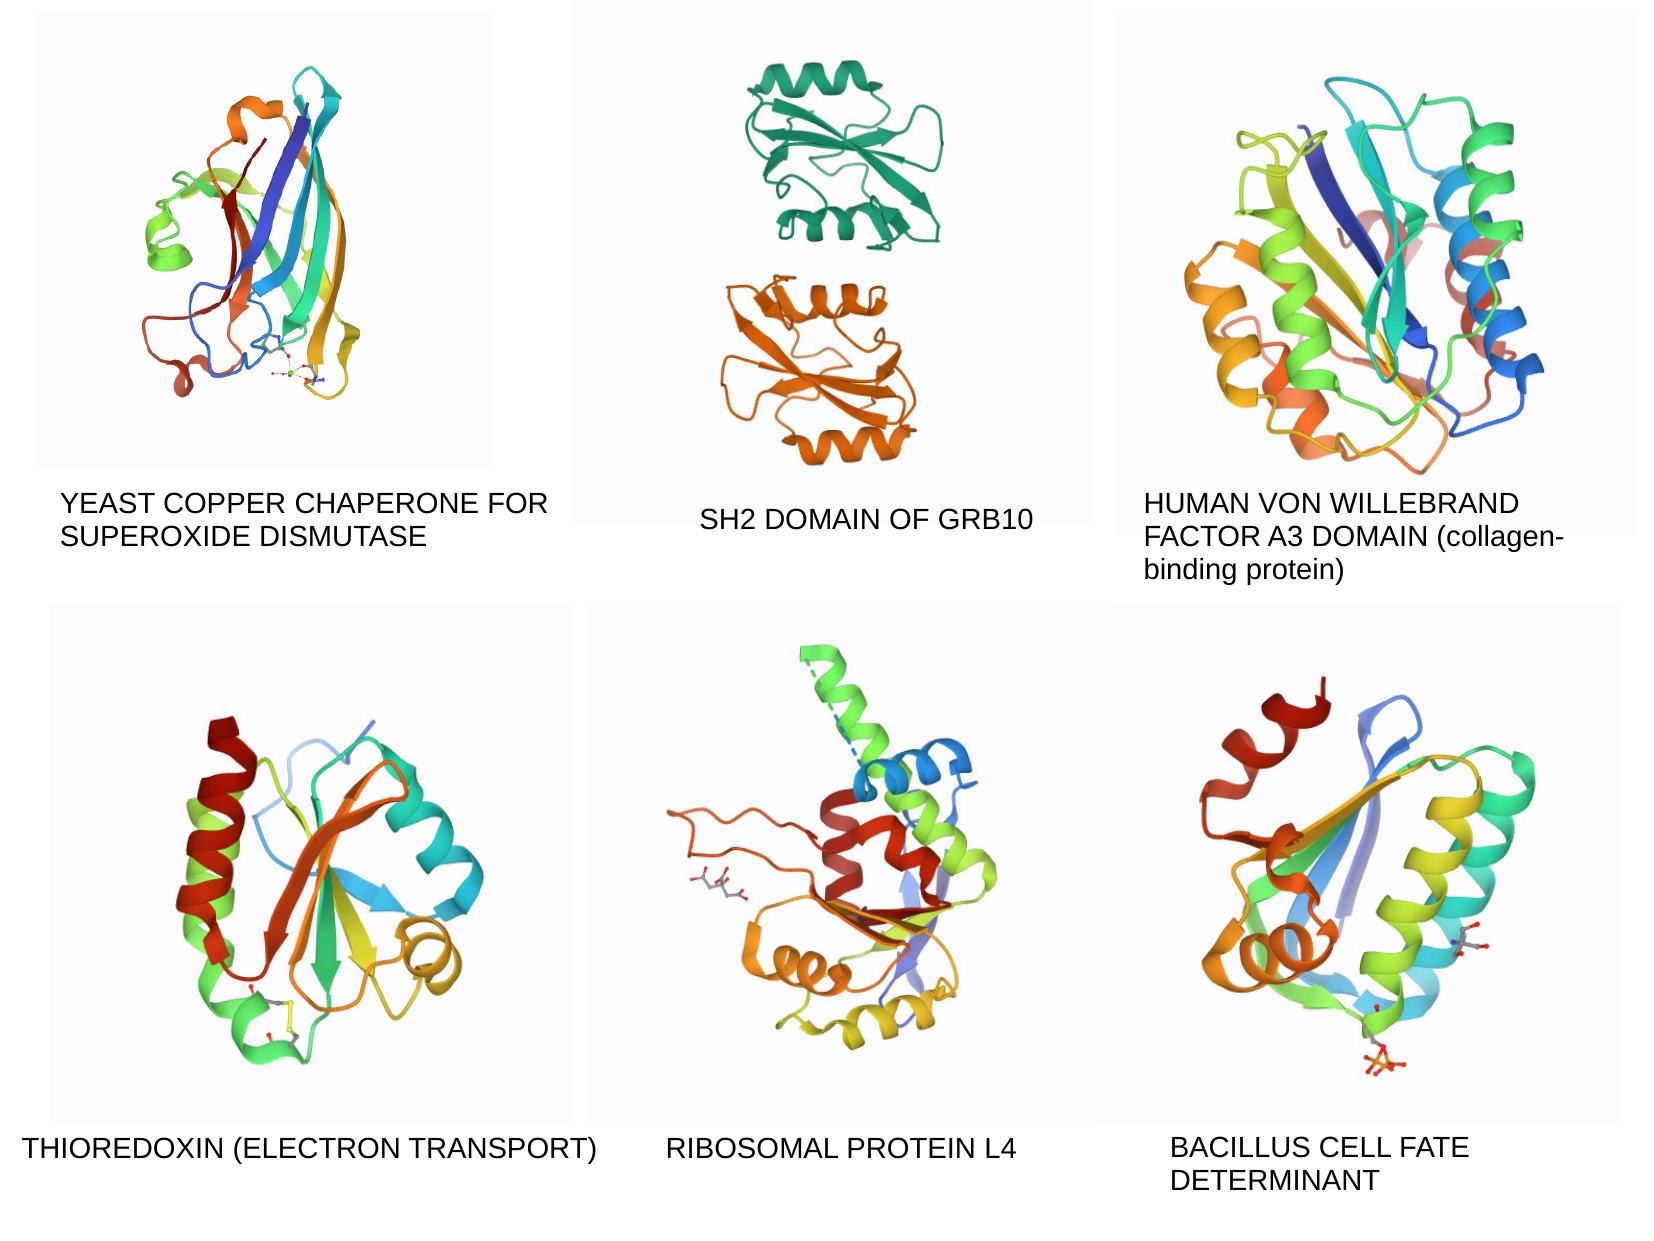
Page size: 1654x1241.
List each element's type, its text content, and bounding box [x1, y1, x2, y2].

picture [49, 604, 571, 1125]
text_box BACILLUS CELL FATE DETERMINANT [1155, 1123, 1591, 1205]
picture [1114, 14, 1636, 536]
text_box RIBOSOMAL PROTEIN L4 [647, 1125, 1111, 1206]
picture [572, 2, 1093, 524]
text_box SH2 DOMAIN OF GRB10 [684, 495, 1090, 576]
text_box THIOREDOXIN (ELECTRON TRANSPORT) [6, 1125, 616, 1206]
picture [586, 601, 1621, 1124]
text_box YEAST COPPER CHAPERONE FOR SUPEROXIDE DISMUTASE [45, 479, 631, 621]
text_box HUMAN VON WILLEBRAND FACTOR A3 DOMAIN (collagen-binding protein) [1125, 480, 1651, 594]
picture [34, 12, 490, 468]
